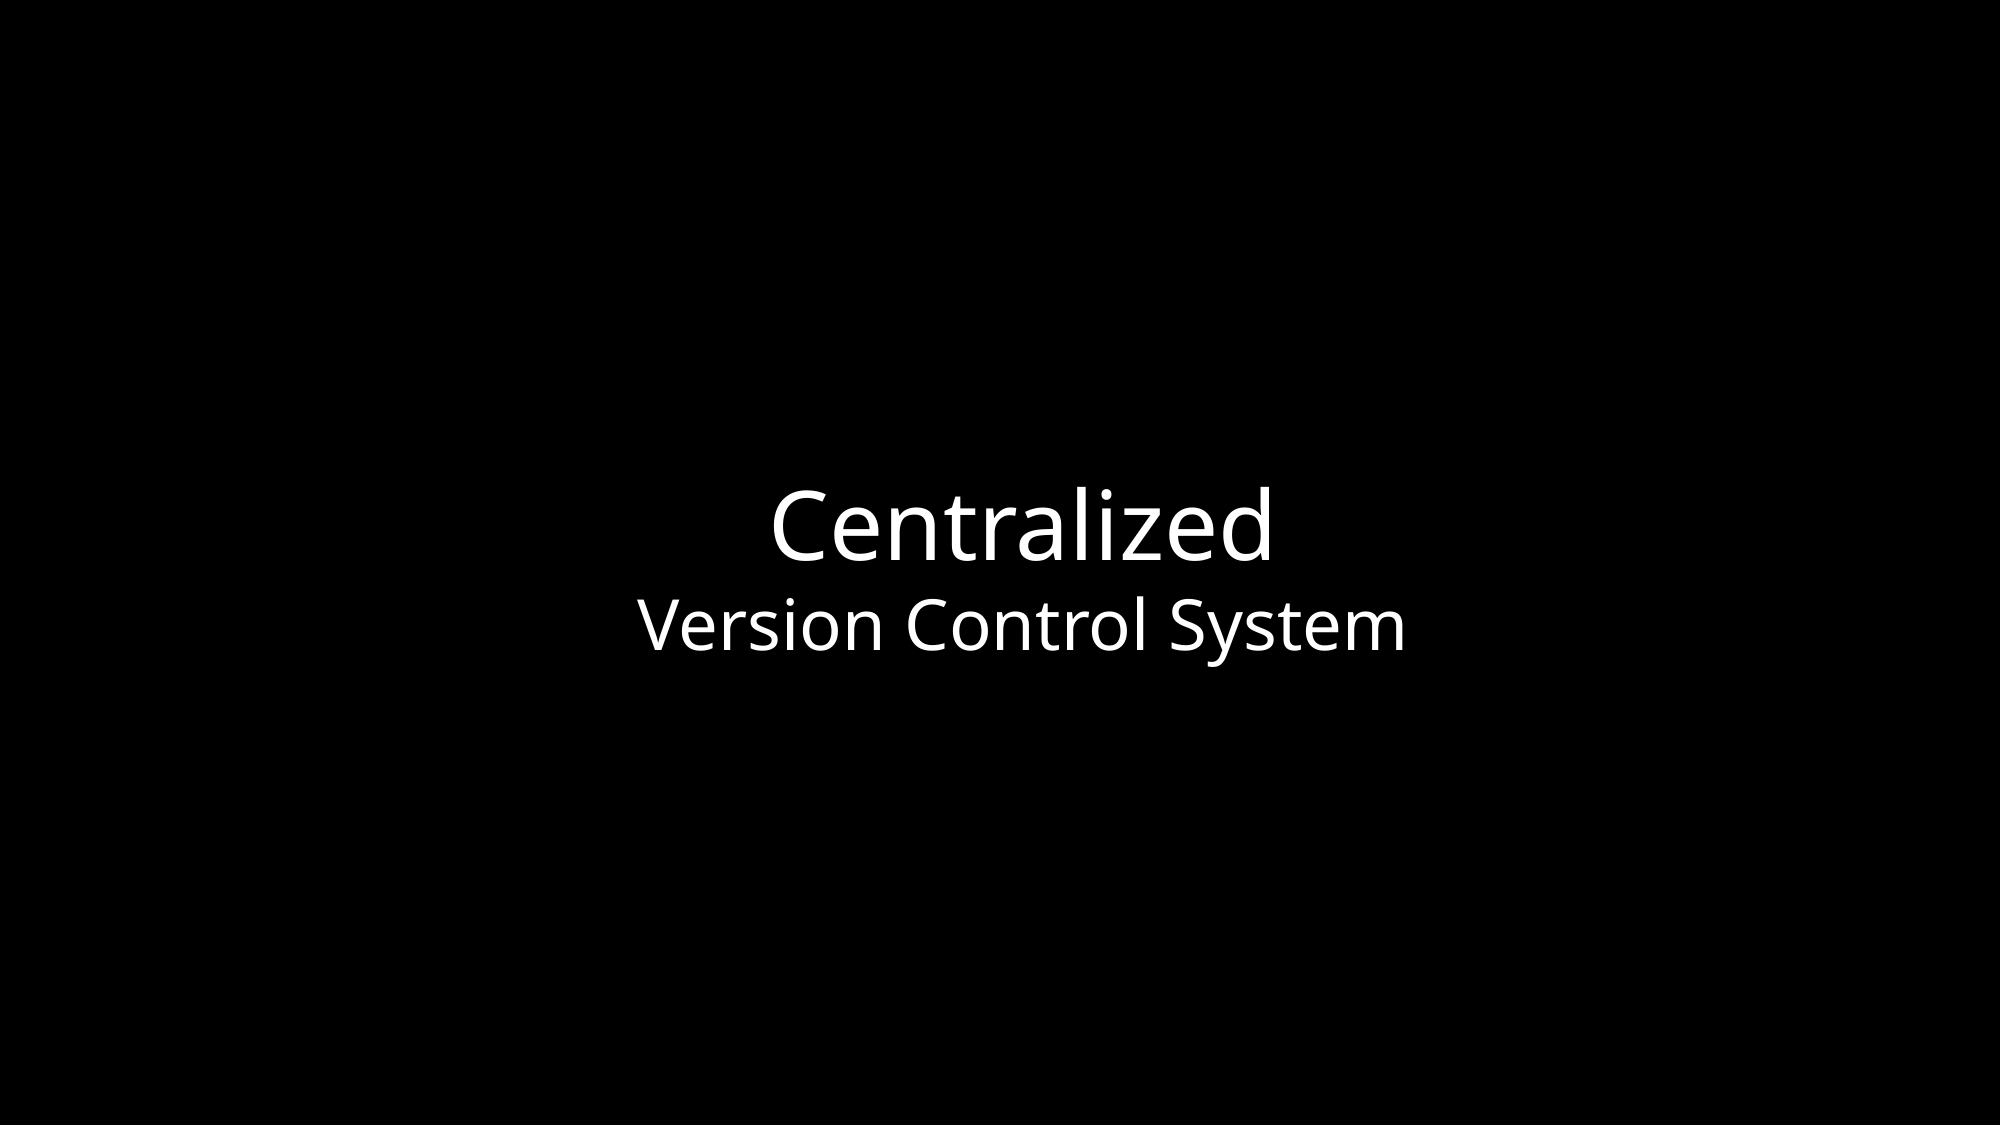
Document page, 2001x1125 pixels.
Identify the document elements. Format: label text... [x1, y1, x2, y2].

title Centralized Version Control System [504, 456, 1543, 673]
